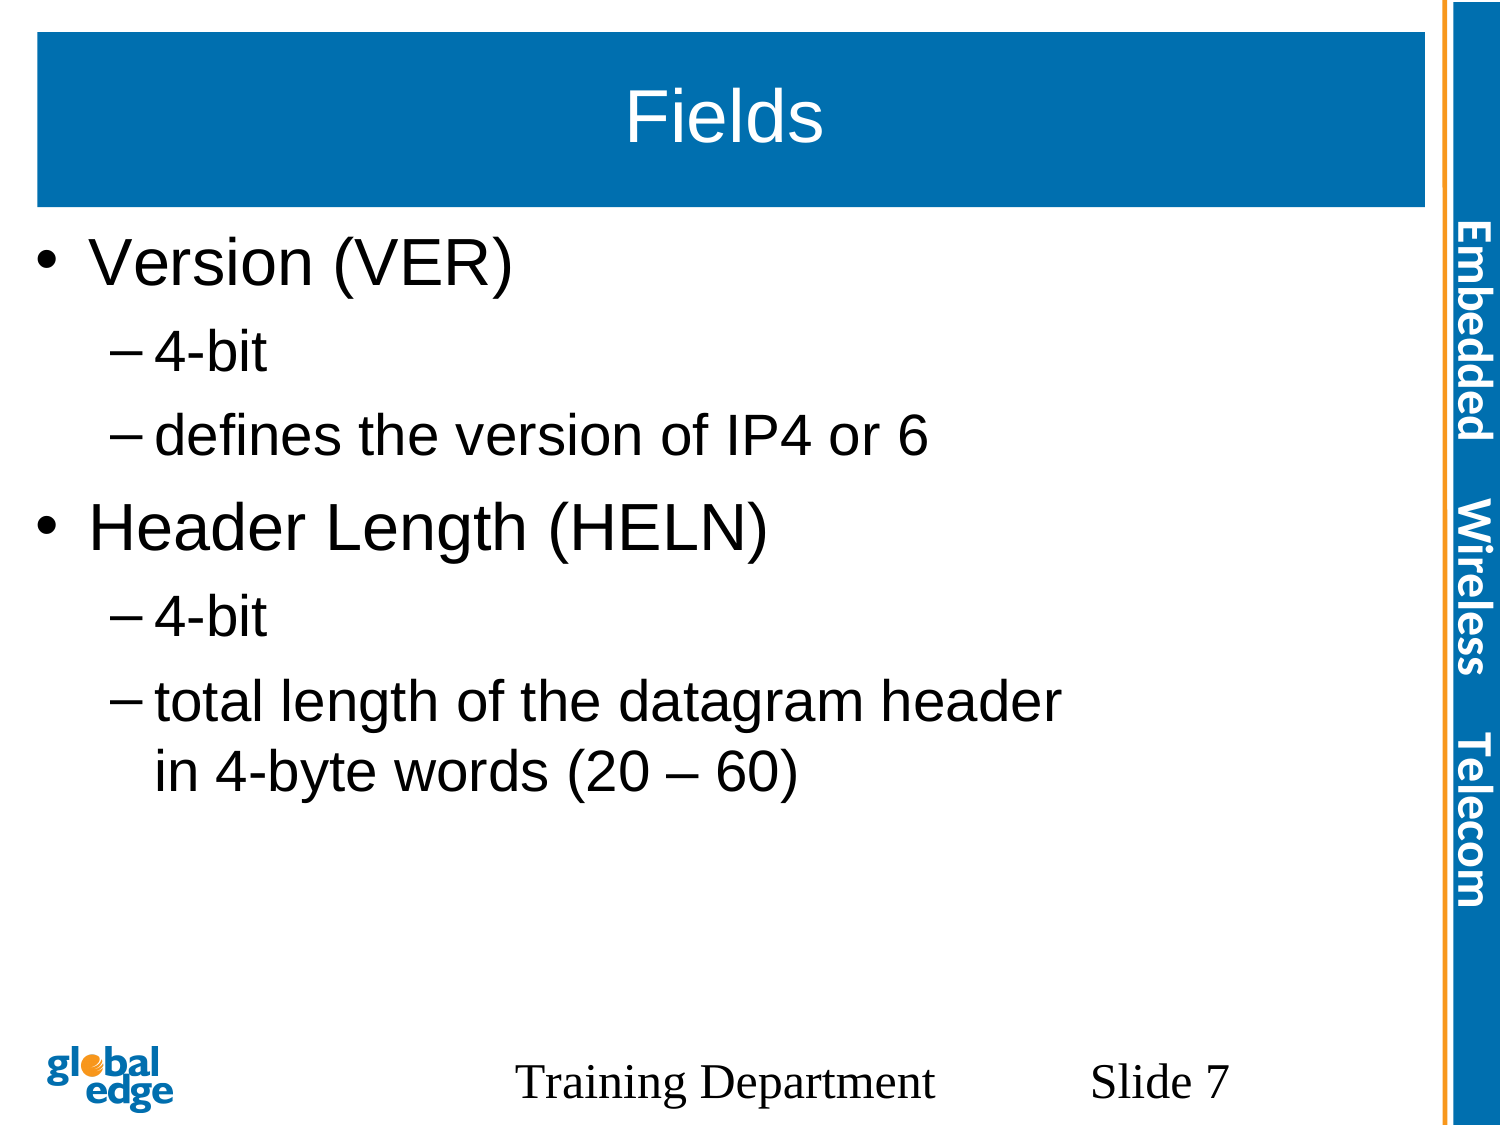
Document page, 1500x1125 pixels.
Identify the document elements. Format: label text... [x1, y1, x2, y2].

title Fields [88, 64, 1361, 162]
picture [34, 1034, 185, 1125]
list Version (VER)‏ 4-bit defines the version of IP4 or 6 Header Length (HELN)‏ 4-bit total length of the datagram header in 4-byte words (20 – 60)‏ [35, 218, 1412, 1038]
